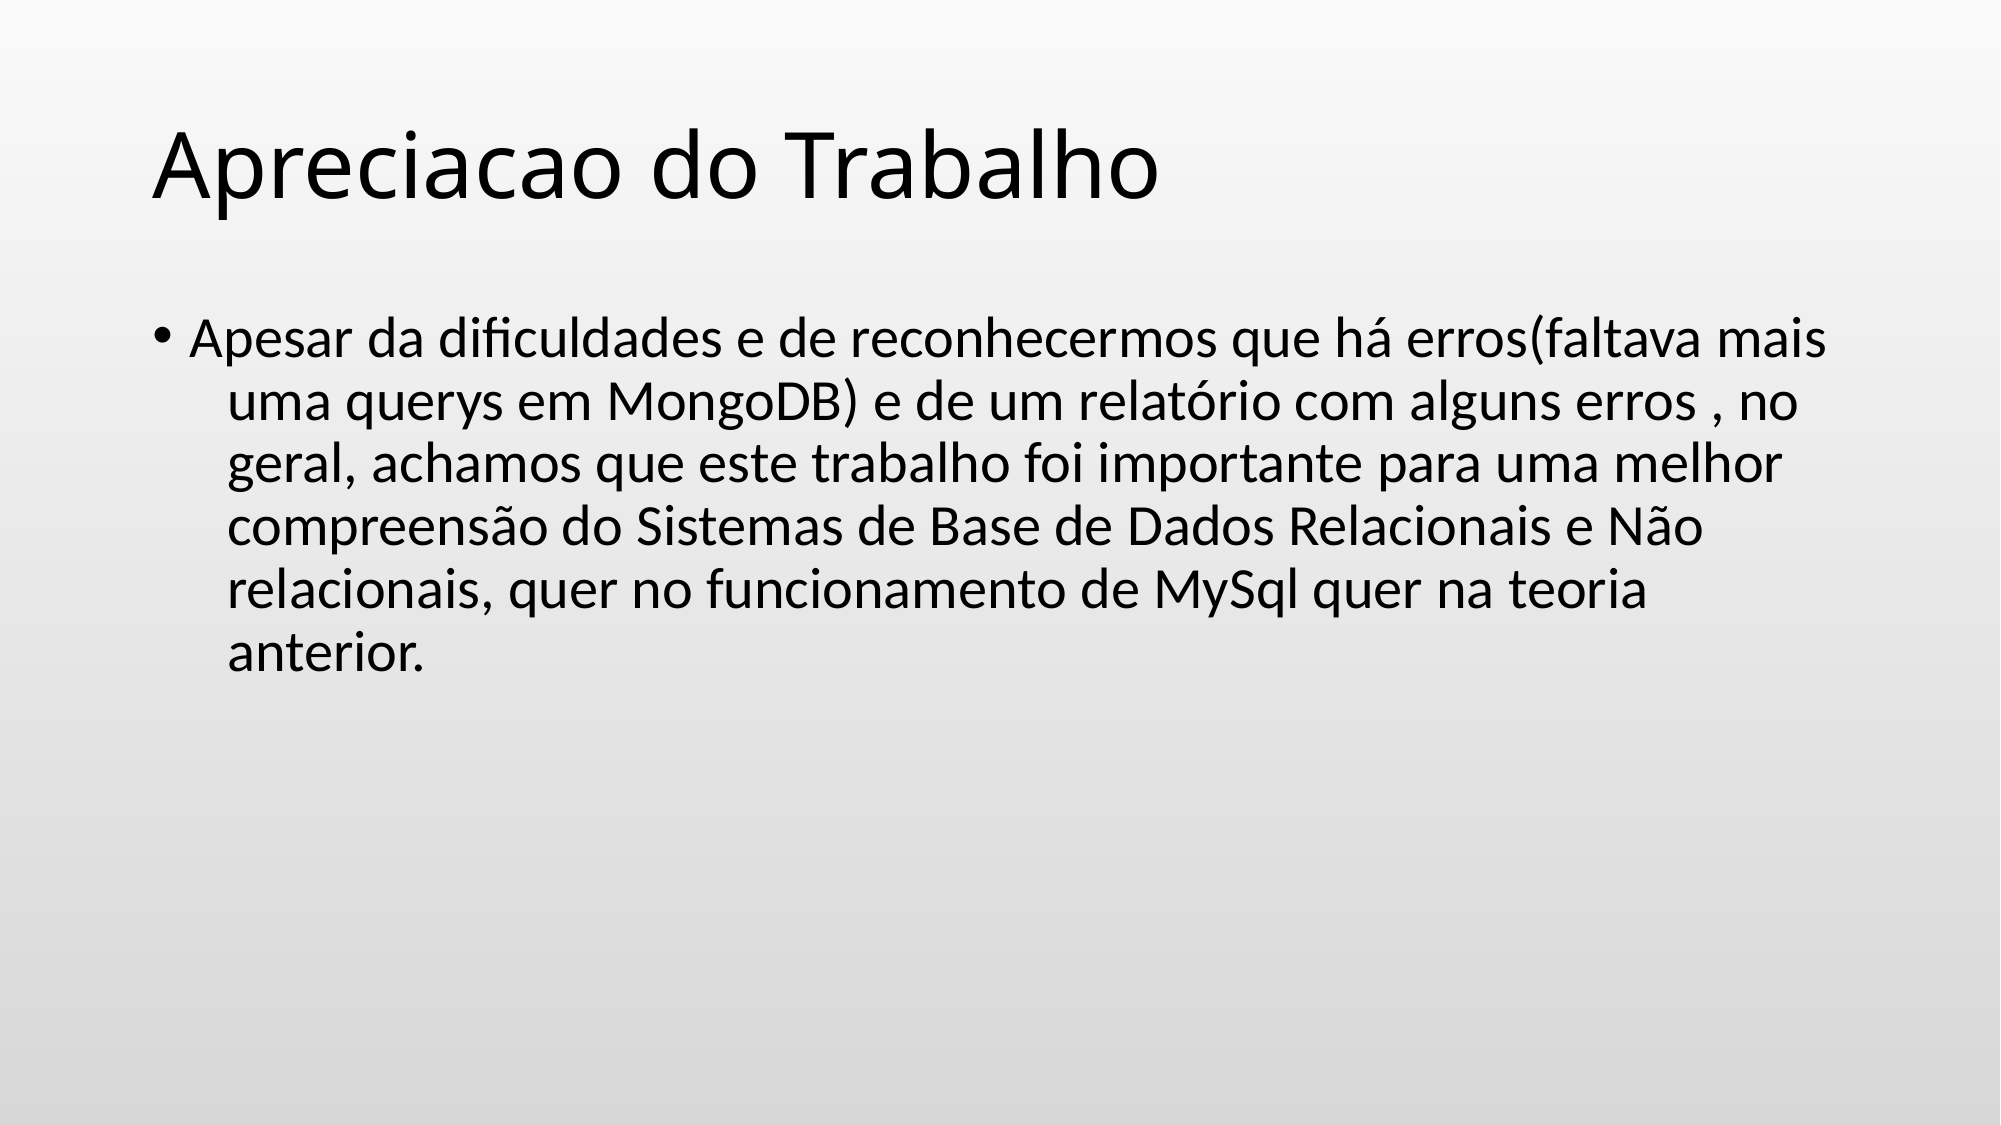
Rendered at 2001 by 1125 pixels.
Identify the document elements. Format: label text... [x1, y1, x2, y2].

title Apreciacao do Trabalho [137, 59, 1863, 278]
list Apesar da dificuldades e de reconhecermos que há erros(faltava mais uma querys em MongoDB) e de um relatório com alguns erros , no geral, achamos que este trabalho foi importante para uma melhor compreensão do Sistemas de Base de Dados Relacionais e Não relacionais, quer no funcionamento de MySql quer na teoria anterior. [137, 299, 1863, 1014]
